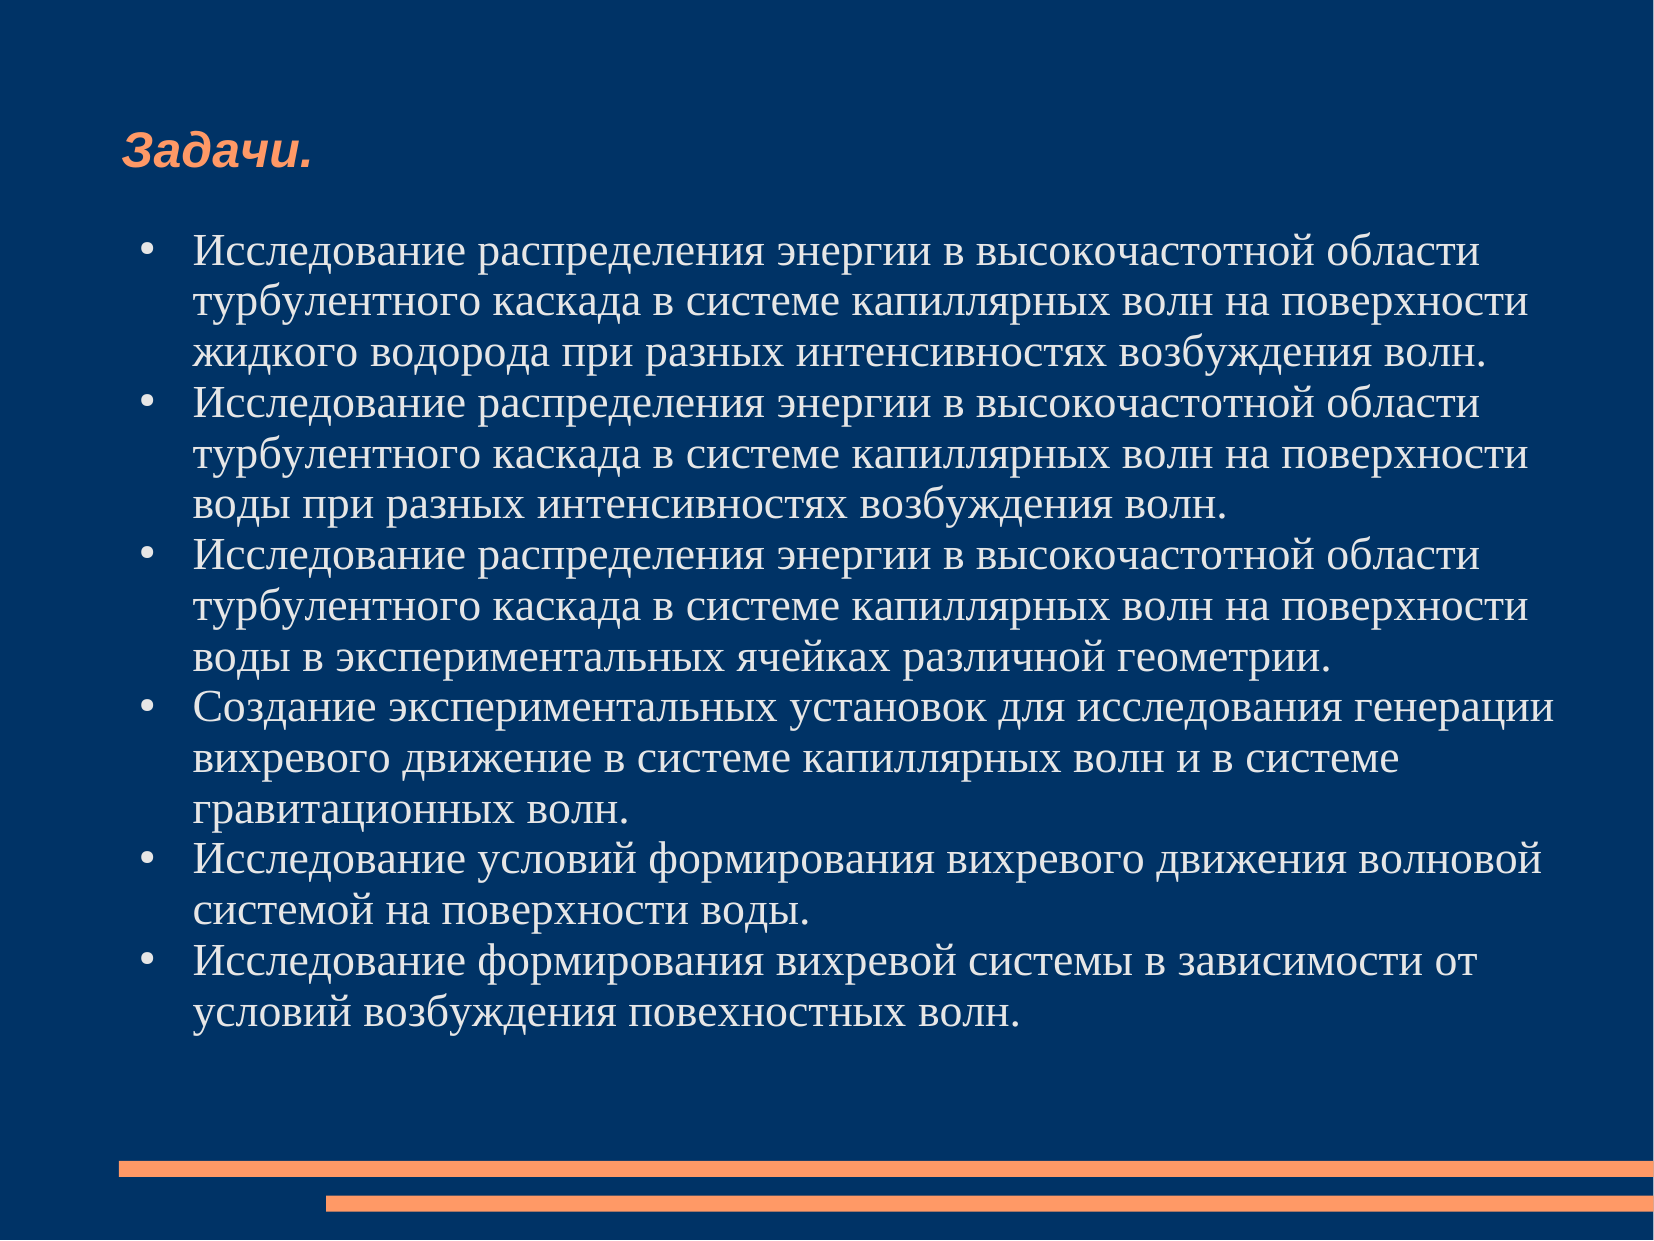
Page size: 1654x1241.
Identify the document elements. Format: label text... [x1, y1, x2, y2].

list Исследование распределения энергии в высокочастотной области турбулентного каскада в системе капиллярных волн на поверхности жидкого водорода при разных интенсивностях возбуждения волн. Исследование распределения энергии в высокочастотной области турбулентного каскада в системе капиллярных волн на поверхности воды при разных интенсивностях возбуждения волн. Исследование распределения энергии в высокочастотной области турбулентного каскада в системе капиллярных волн на поверхности воды в экспериментальных ячейках различной геометрии. Создание экспериментальных установок для исследования генерации вихревого движение в системе капиллярных волн и в системе гравитационных волн. Исследование условий формирования вихревого движения волновой системой на поверхности воды. Исследование формирования вихревой системы в зависимости от условий возбуждения повехностных волн. [121, 224, 1561, 1037]
title Задачи. [121, 46, 1534, 224]
